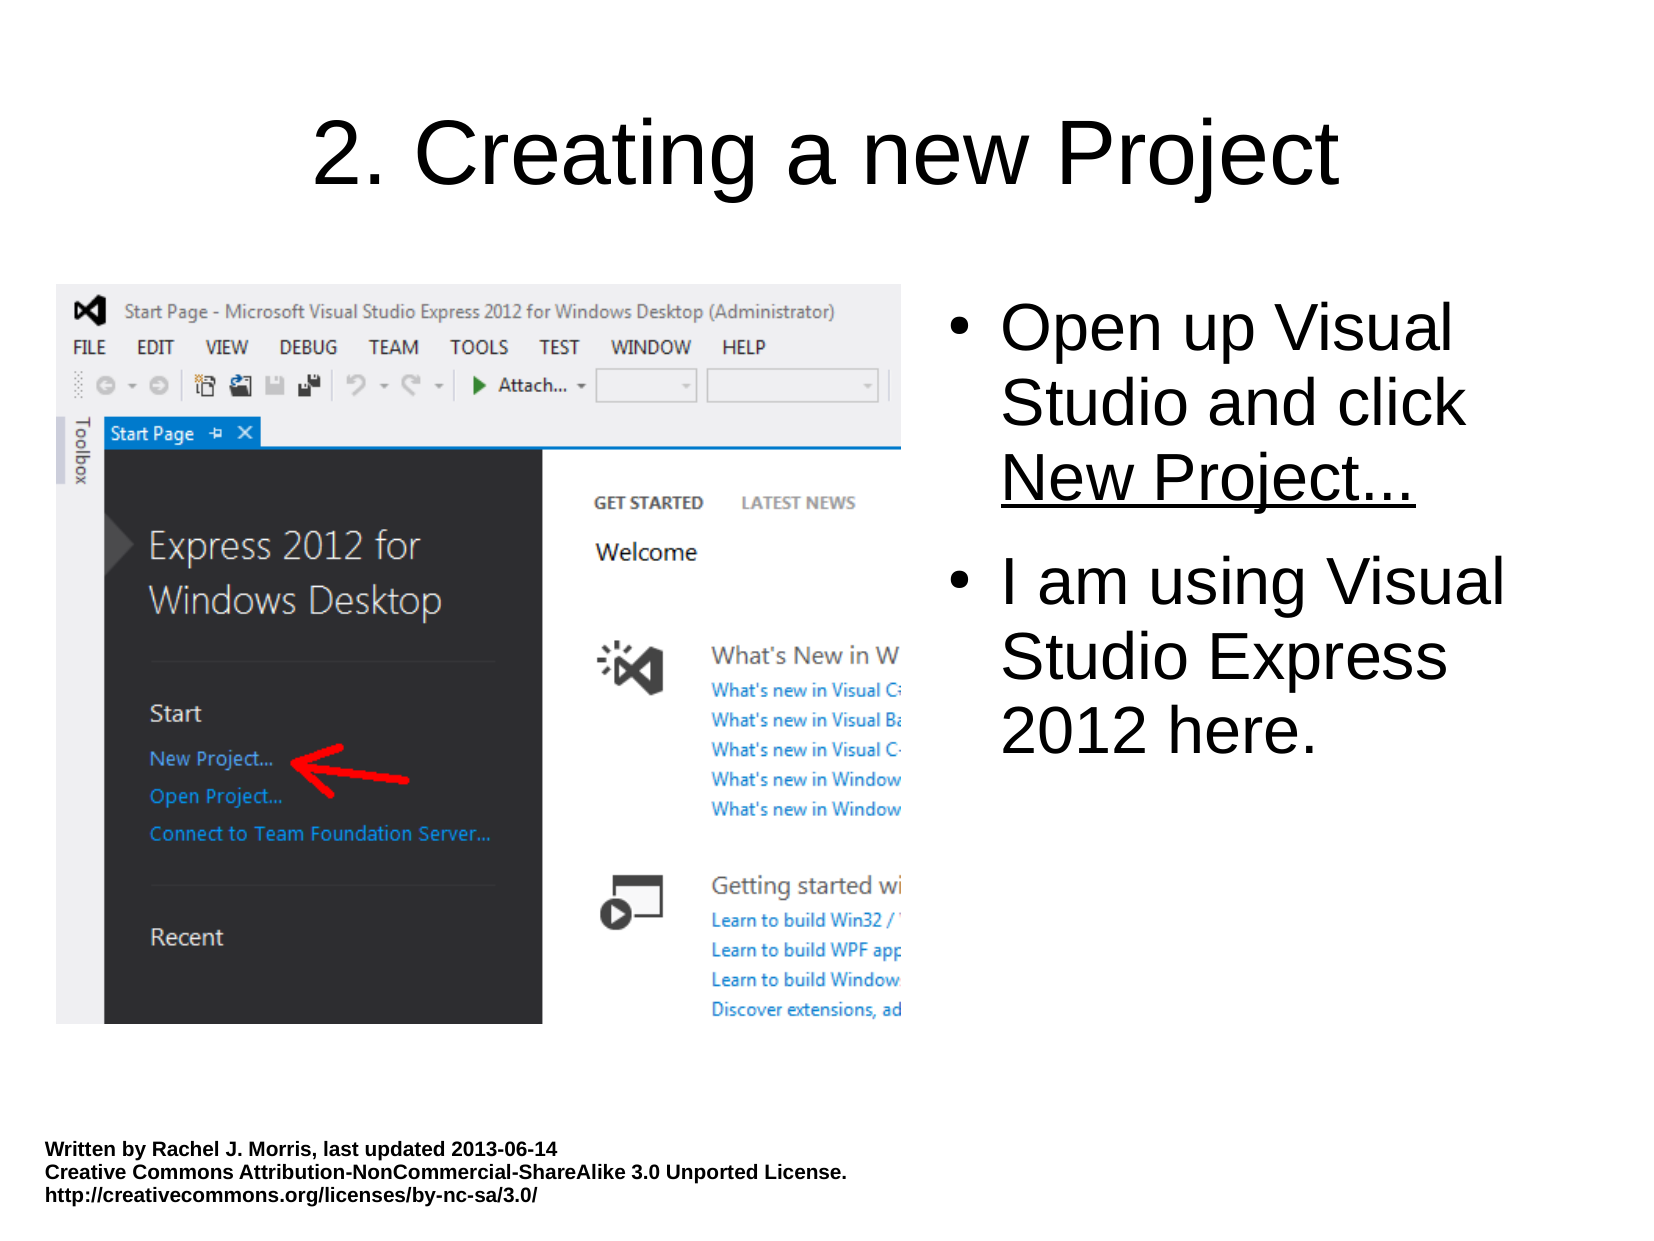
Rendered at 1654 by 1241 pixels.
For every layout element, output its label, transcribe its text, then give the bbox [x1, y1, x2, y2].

title 2. Creating a new Project [82, 49, 1571, 257]
picture [56, 284, 901, 1025]
list Open up Visual Studio and click New Project... I am using Visual Studio Express 2012 here. [930, 290, 1538, 1010]
